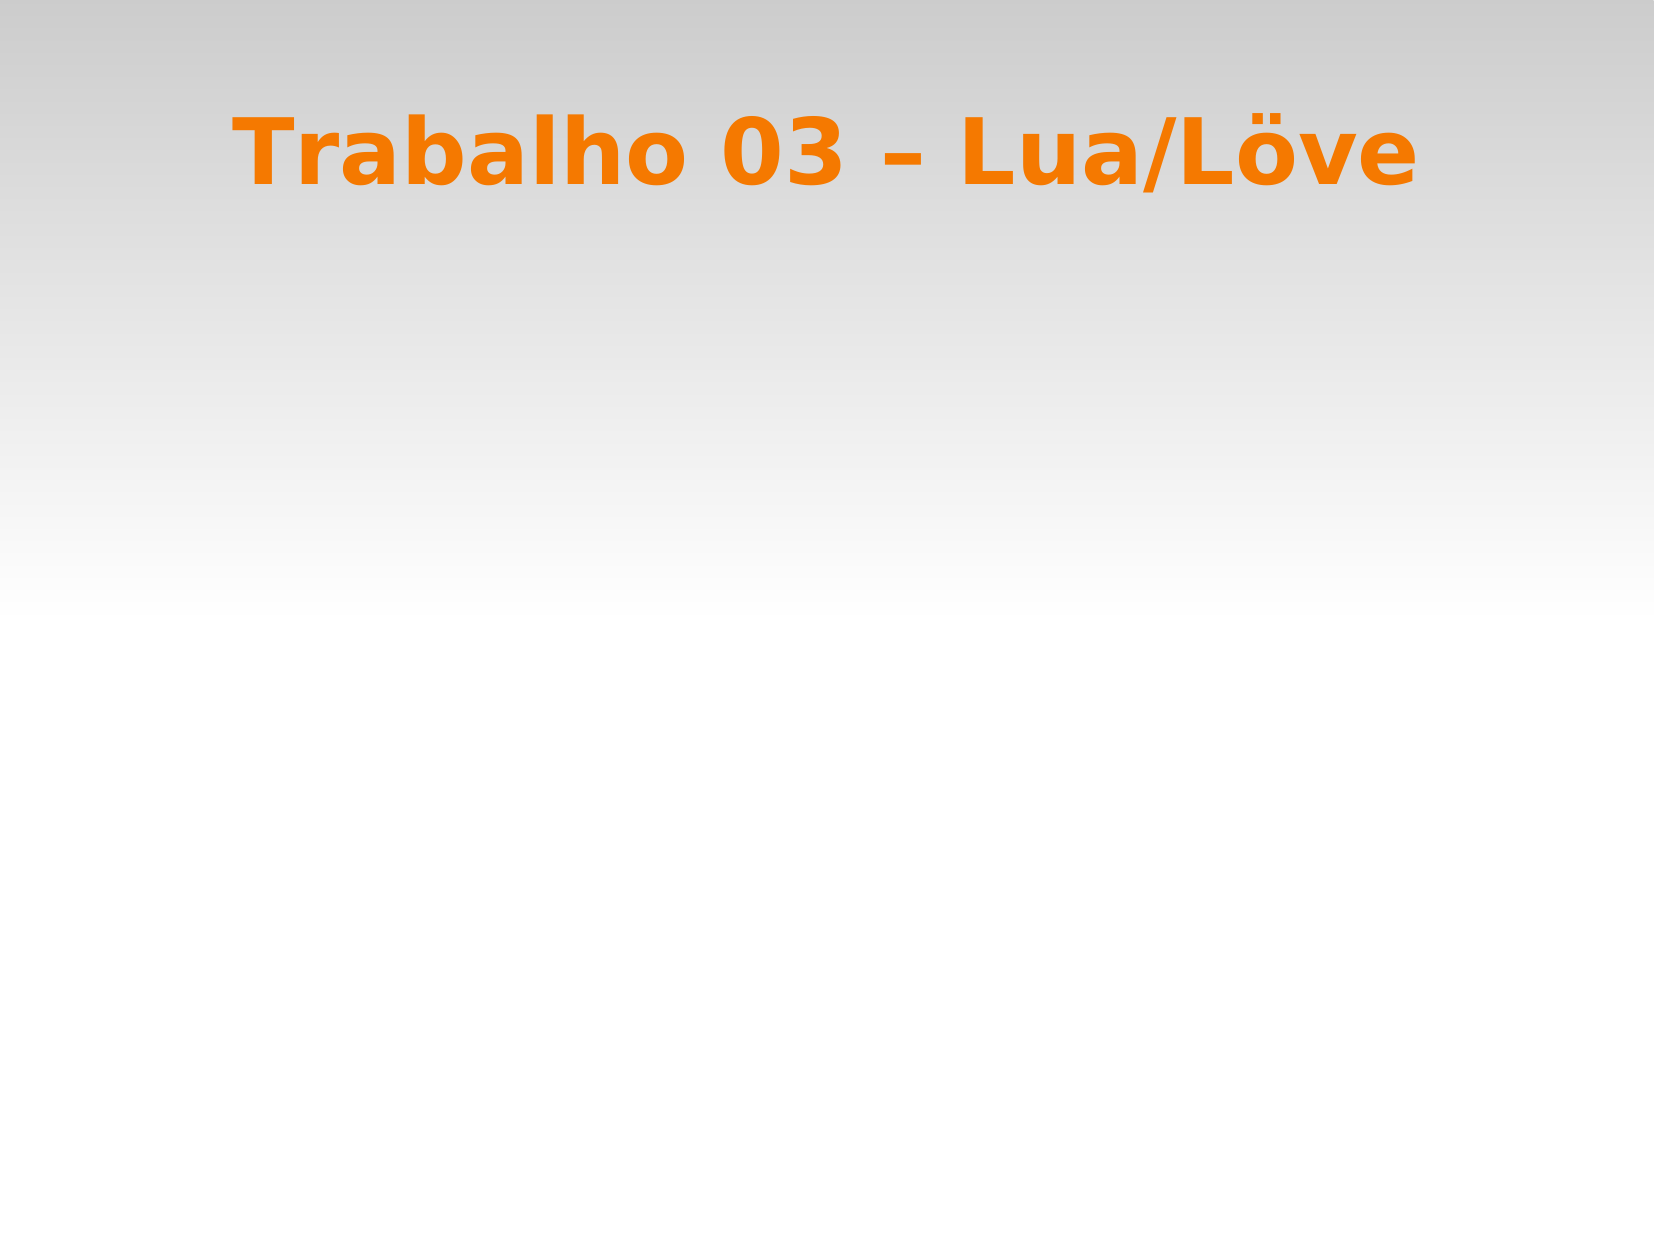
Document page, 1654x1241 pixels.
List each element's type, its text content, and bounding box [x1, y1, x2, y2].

title Trabalho 03 – Lua/Löve [82, 49, 1571, 257]
